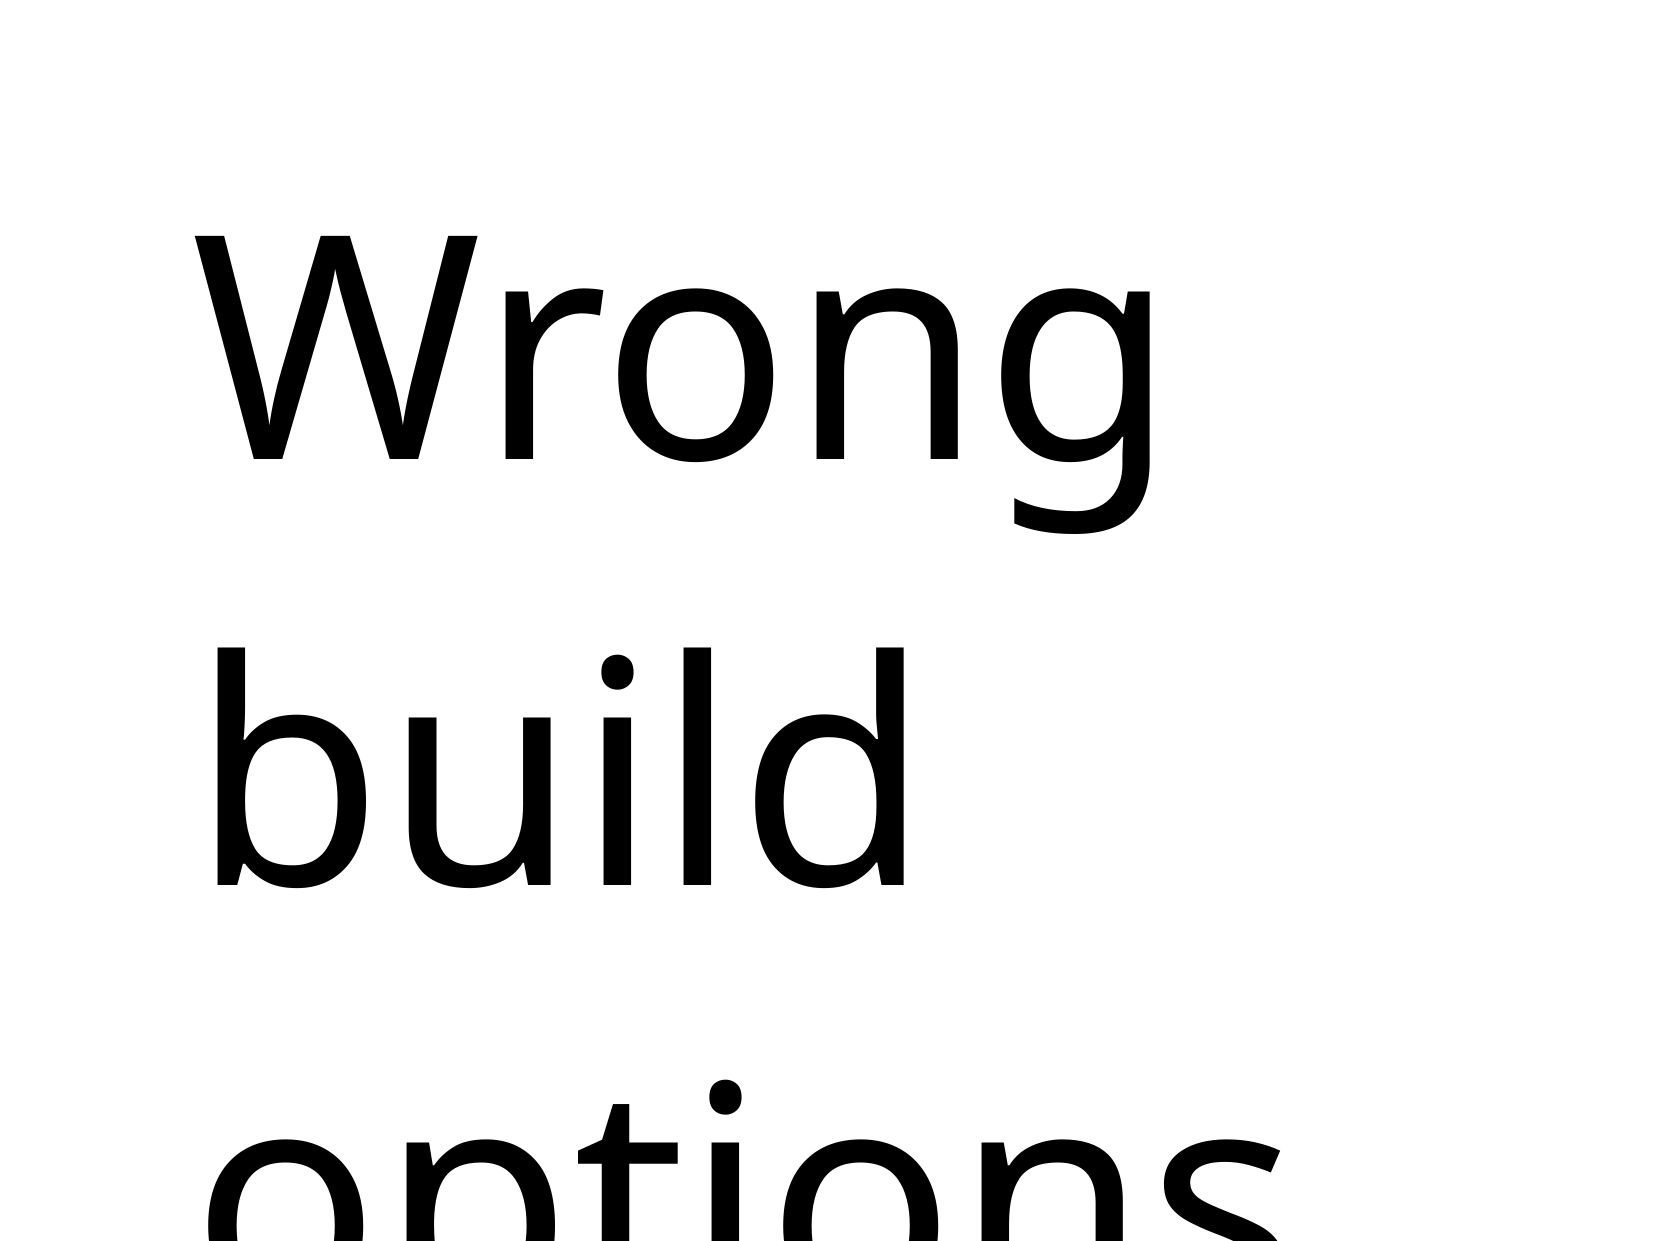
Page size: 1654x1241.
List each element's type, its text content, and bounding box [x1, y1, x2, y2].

text_box Wrong build options [177, 118, 1459, 1123]
